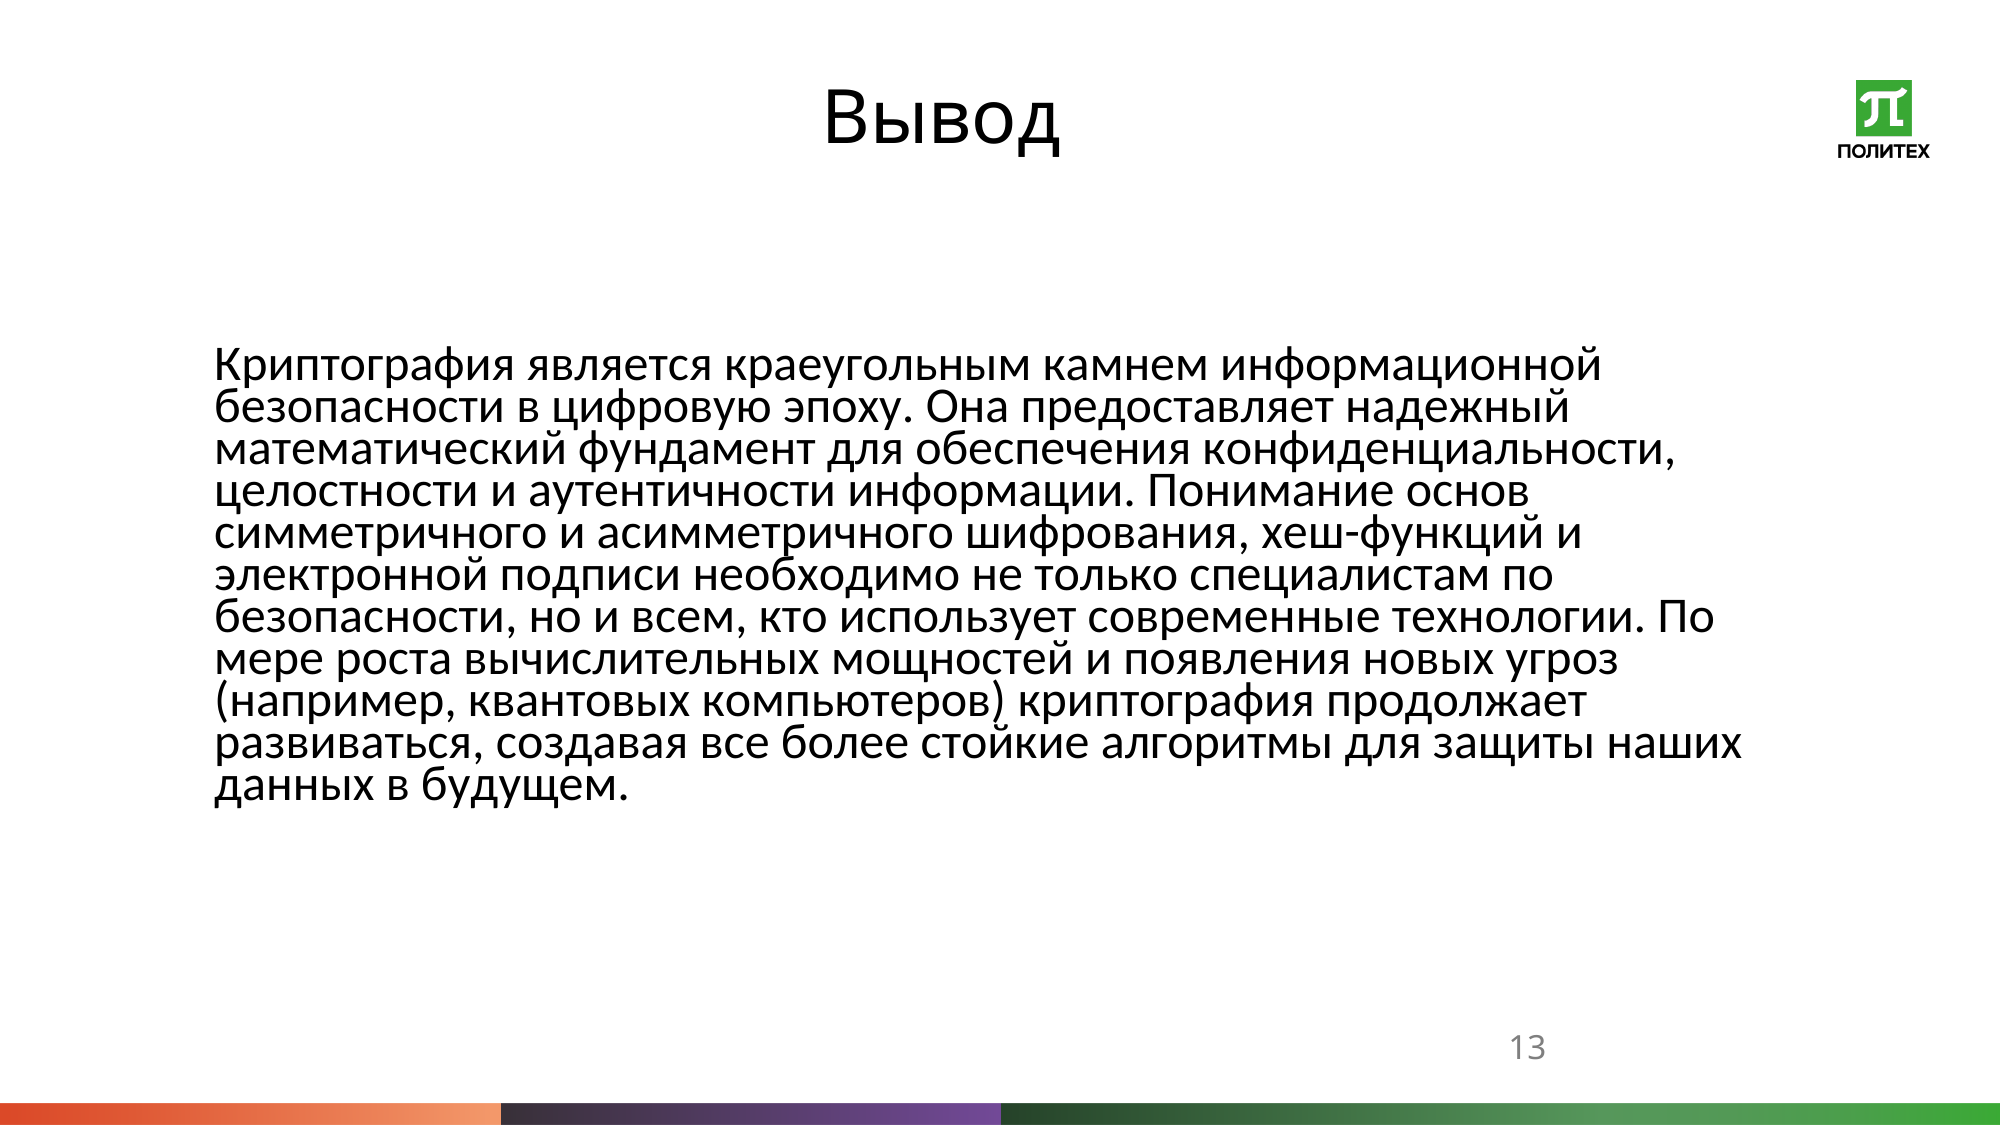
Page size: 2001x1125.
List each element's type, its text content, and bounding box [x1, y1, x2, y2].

text_box Криптография является краеугольным камнем информационной безопасности в цифровую эпоху. Она предоставляет надежный математический фундамент для обеспечения конфиденциальности, целостности и аутентичности информации. Понимание основ симметричного и асимметричного шифрования, хеш-функций и электронной подписи необходимо не только специалистам по безопасности, но и всем, кто использует современные технологии. По мере роста вычислительных мощностей и появления новых угроз (например, квантовых компьютеров) криптография продолжает развиваться, создавая все более стойкие алгоритмы для защиты наших данных в будущем. [199, 339, 1810, 901]
title Вывод [168, 71, 1714, 284]
text_box 13 [1493, 1018, 1944, 1079]
